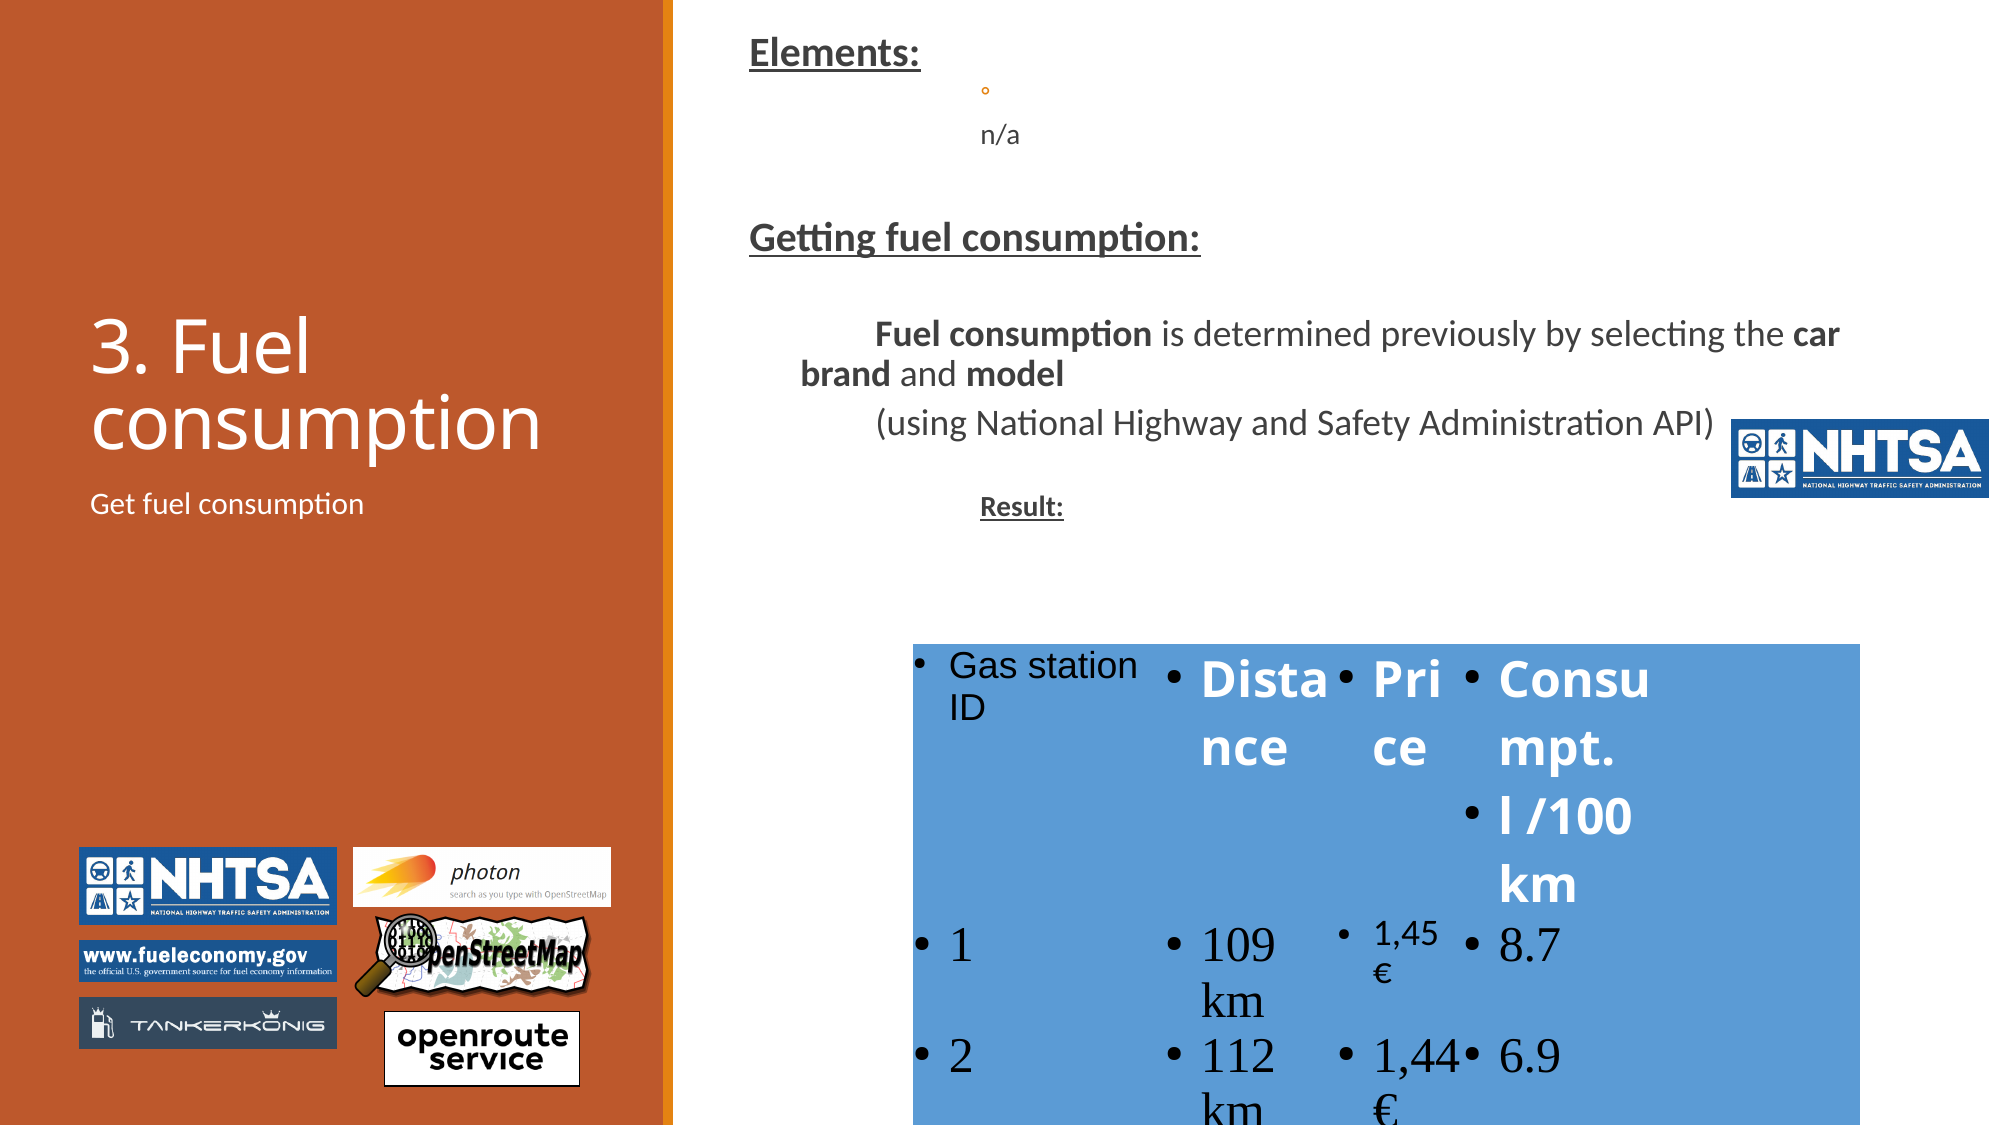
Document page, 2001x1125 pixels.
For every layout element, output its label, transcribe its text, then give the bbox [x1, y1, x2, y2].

table_header Gas station ID [913, 644, 1165, 917]
table_cell 1,45 € [1338, 917, 1463, 1028]
table_cell 1,44 € [1338, 1028, 1463, 1125]
picture [79, 940, 337, 982]
table_cell 112 km [1233, 1106, 1242, 1125]
picture [353, 847, 611, 907]
table_cell 6.9 [1463, 1028, 1677, 1125]
title 3. Fuel consumption [75, 97, 601, 473]
table_cell [1677, 1028, 1860, 1125]
table_cell 8.7 [1463, 917, 1677, 1028]
picture [385, 1012, 579, 1086]
list Elements: n/a Getting fuel consumption: Fuel consumption is determined previously by selecting the car brand and model (using National Highway and Safety Administration API) Result: [734, 22, 1860, 1046]
table_cell 112 km [1246, 1106, 1256, 1125]
picture [79, 997, 337, 1049]
table_cell 112 km [1165, 1028, 1338, 1125]
table_header Price [1338, 644, 1463, 917]
table_cell [1677, 917, 1860, 1028]
table_header Distance [1165, 644, 1338, 917]
table_cell 109 km [1165, 917, 1338, 1028]
list Get fuel consumption [75, 479, 601, 1035]
table_cell 2 [913, 1028, 1165, 1125]
picture [1731, 419, 1989, 498]
table_cell 1 [913, 917, 1165, 1028]
table_header Consumpt. l /100 km [1463, 644, 1677, 917]
picture [353, 911, 611, 998]
picture [79, 847, 337, 925]
table_header [1677, 644, 1860, 917]
